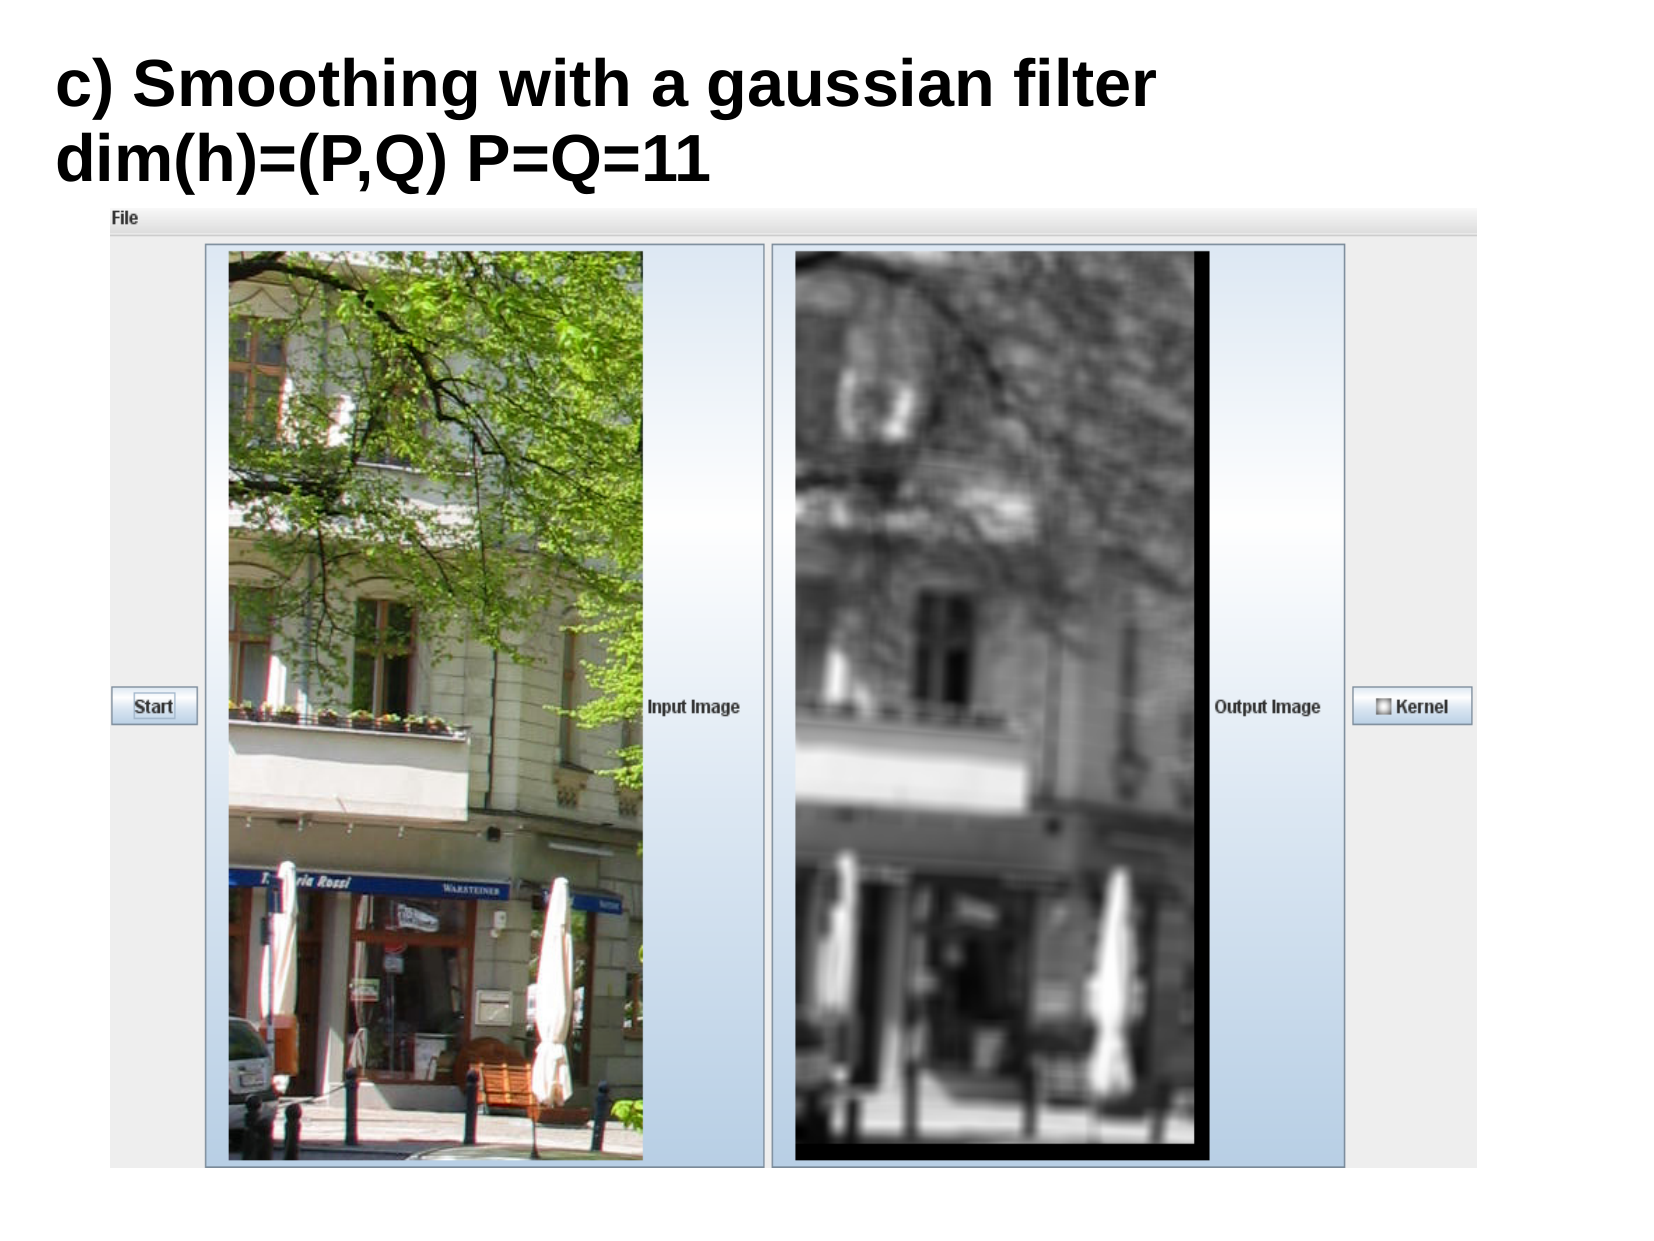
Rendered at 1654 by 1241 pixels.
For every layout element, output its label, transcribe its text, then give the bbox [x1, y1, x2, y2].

text_box c) Smoothing with a gaussian filter dim(h)=(P,Q) P=Q=11 [55, 45, 1402, 201]
picture [110, 208, 1477, 1168]
